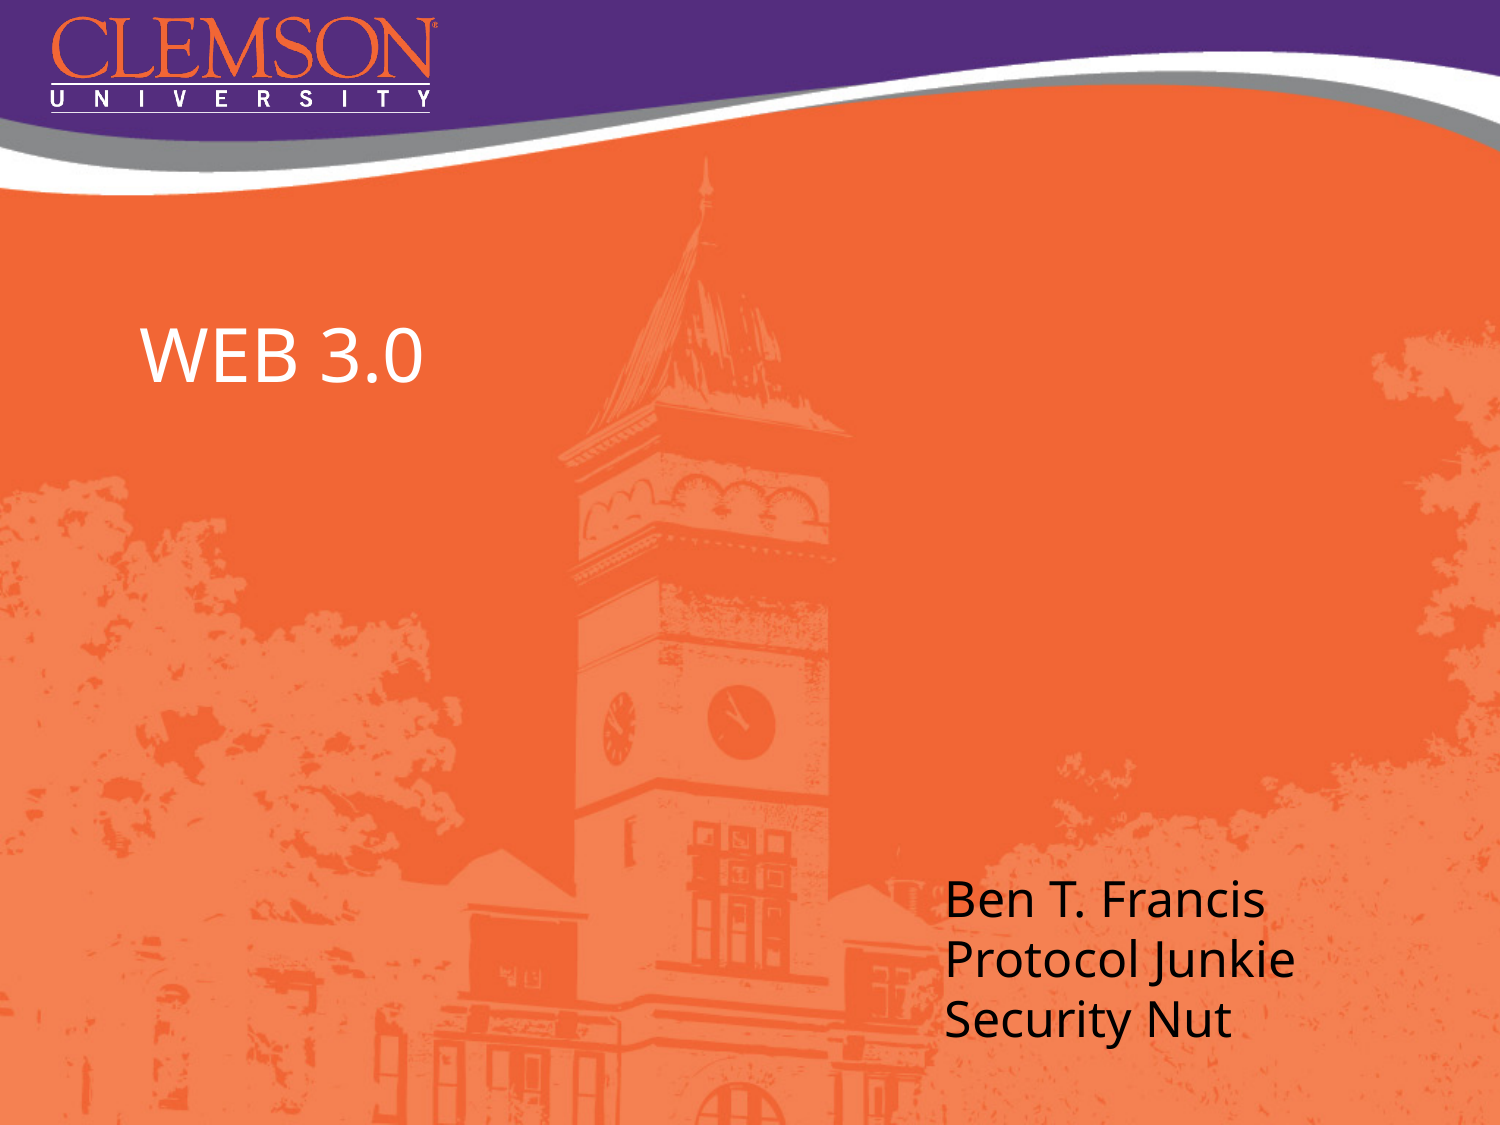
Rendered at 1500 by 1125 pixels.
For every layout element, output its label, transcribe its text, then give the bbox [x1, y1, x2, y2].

text_box Ben T. Francis Protocol Junkie Security Nut [929, 860, 1443, 1056]
text_box WEB 3.0 [124, 299, 813, 405]
picture [0, 0, 1500, 1125]
